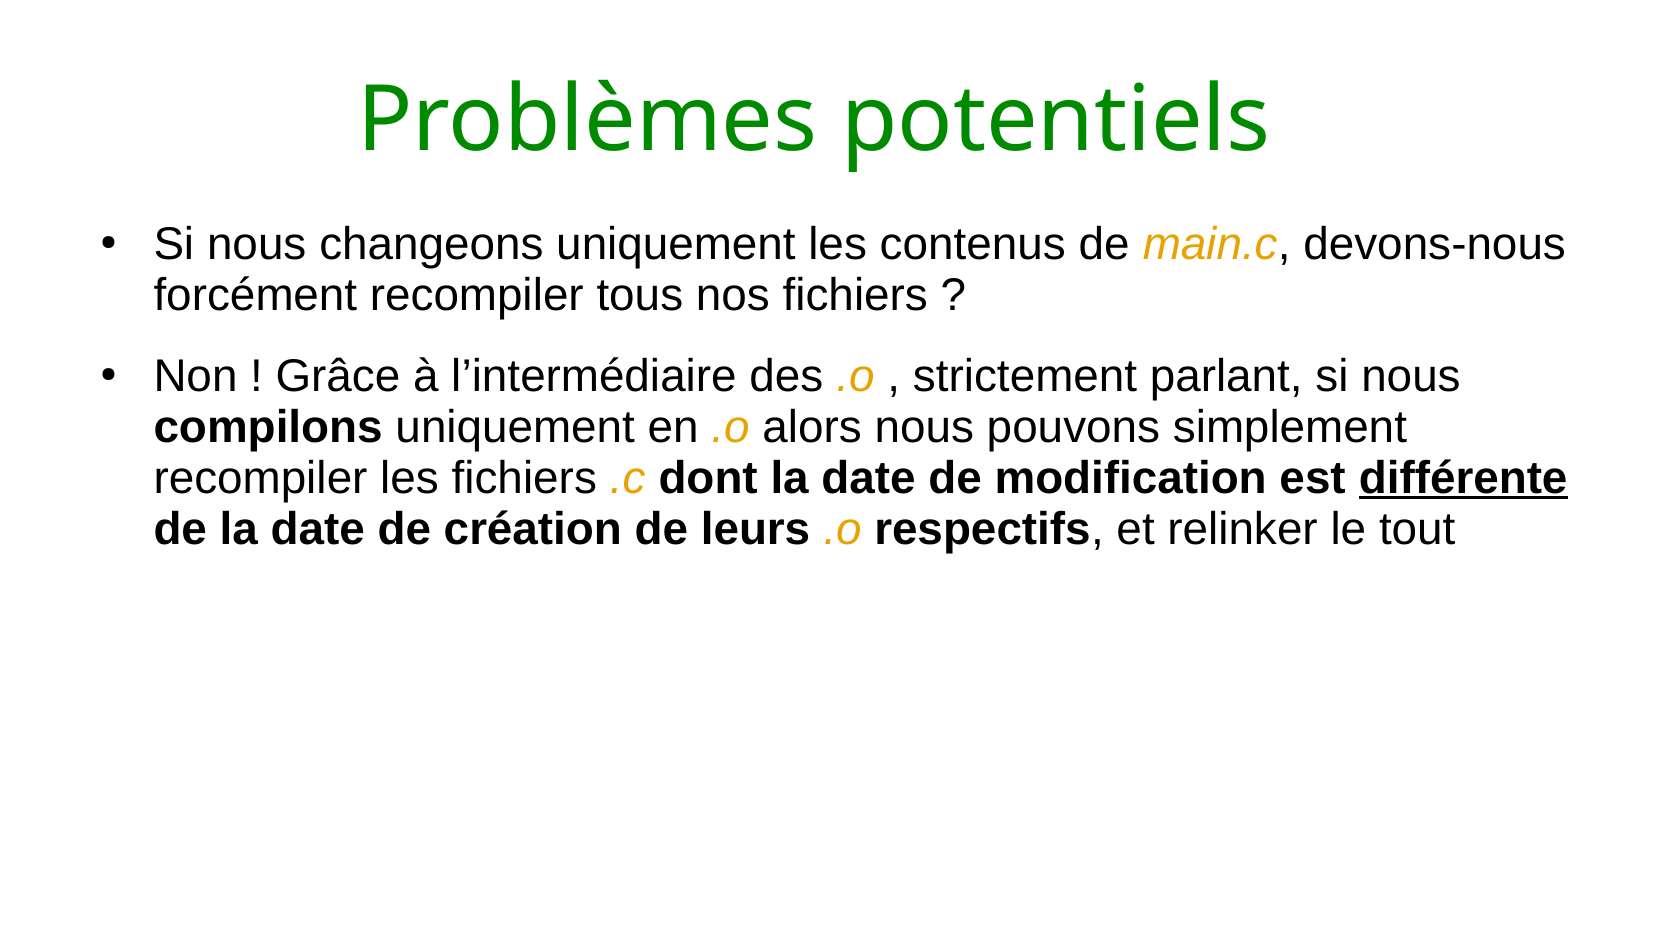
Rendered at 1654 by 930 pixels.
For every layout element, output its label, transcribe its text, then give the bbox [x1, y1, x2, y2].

list Si nous changeons uniquement les contenus de main.c, devons-nous forcément recompiler tous nos fichiers ? Non ! Grâce à l’intermédiaire des .o , strictement parlant, si nous compilons uniquement en .o alors nous pouvons simplement recompiler les fichiers .c dont la date de modification est différente de la date de création de leurs .o respectifs, et relinker le tout [82, 217, 1571, 757]
title Problèmes potentiels [82, 37, 1571, 193]
